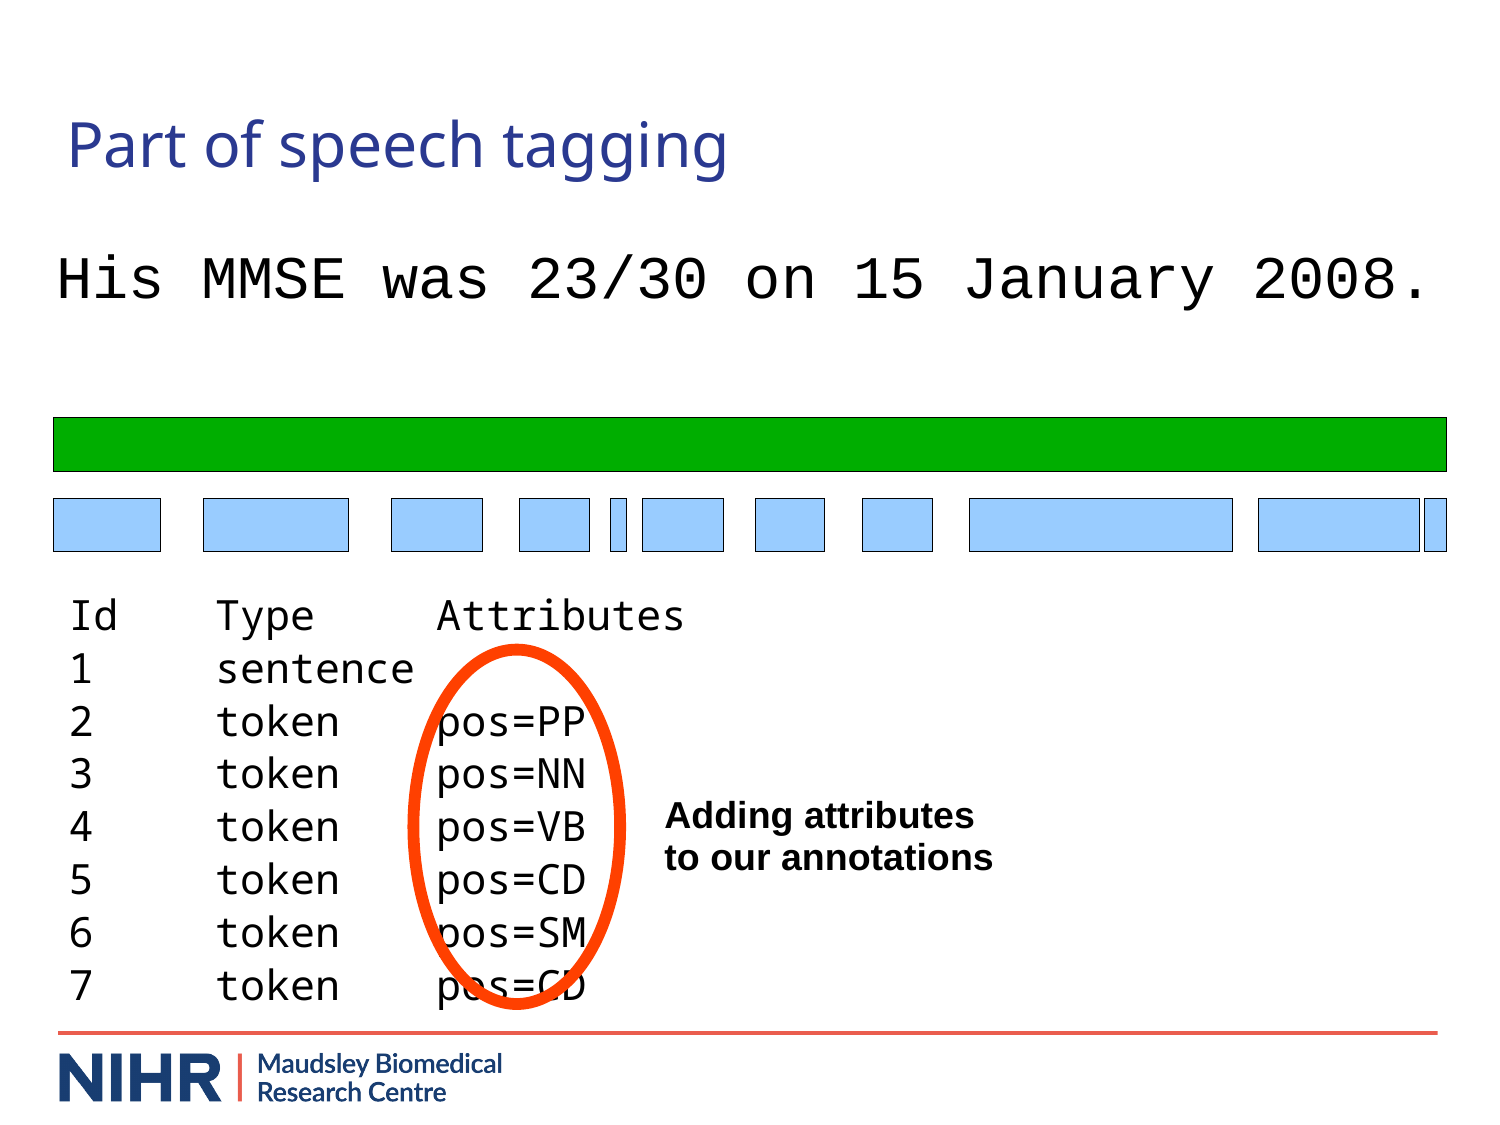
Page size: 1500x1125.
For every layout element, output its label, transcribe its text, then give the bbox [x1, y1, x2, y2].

text_box [862, 498, 933, 552]
text_box His MMSE was 23/30 on 15 January 2008. [41, 241, 1457, 341]
text_box [1258, 498, 1420, 552]
picture [29, 1018, 531, 1125]
text_box [642, 498, 724, 552]
text_box [969, 498, 1233, 552]
text_box [755, 498, 825, 552]
text_box Adding attributes to our annotations [649, 787, 1500, 886]
text_box [203, 498, 349, 552]
text_box [53, 417, 1447, 472]
text_box [53, 498, 161, 552]
text_box [1424, 498, 1447, 552]
text_box [519, 498, 590, 552]
text_box [391, 498, 483, 552]
text_box [610, 498, 627, 552]
title Part of speech tagging [51, 89, 1449, 223]
text_box Id Type Attributes 1 sentence 2 token pos=PP 3 token pos=NN 4 token pos=VB 5 token pos=CD 6 token pos=SM 7 token pos=CD [53, 580, 1468, 1042]
